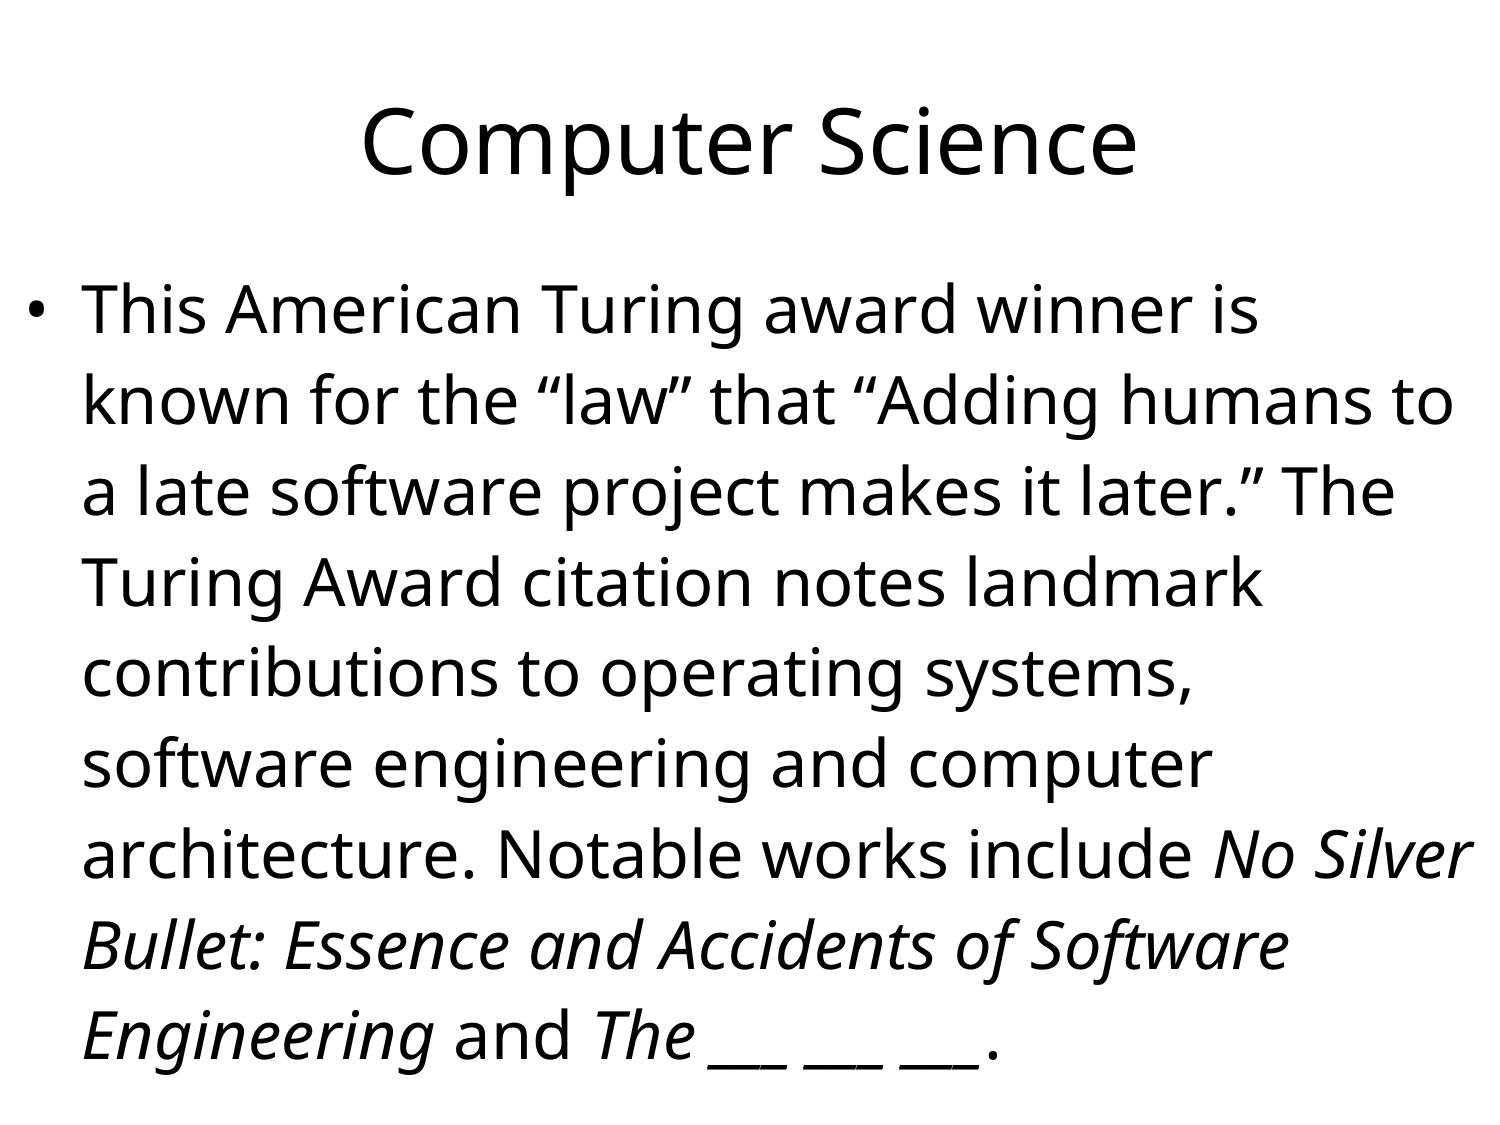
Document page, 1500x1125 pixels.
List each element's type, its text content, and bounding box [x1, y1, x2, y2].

title Computer Science [24, 45, 1476, 233]
list This American Turing award winner is known for the “law” that “Adding humans to a late software project makes it later.” The Turing Award citation notes landmark contributions to operating systems, software engineering and computer architecture. Notable works include No Silver Bullet: Essence and Accidents of Software Engineering and The ___ ___ ___. [24, 262, 1476, 1101]
